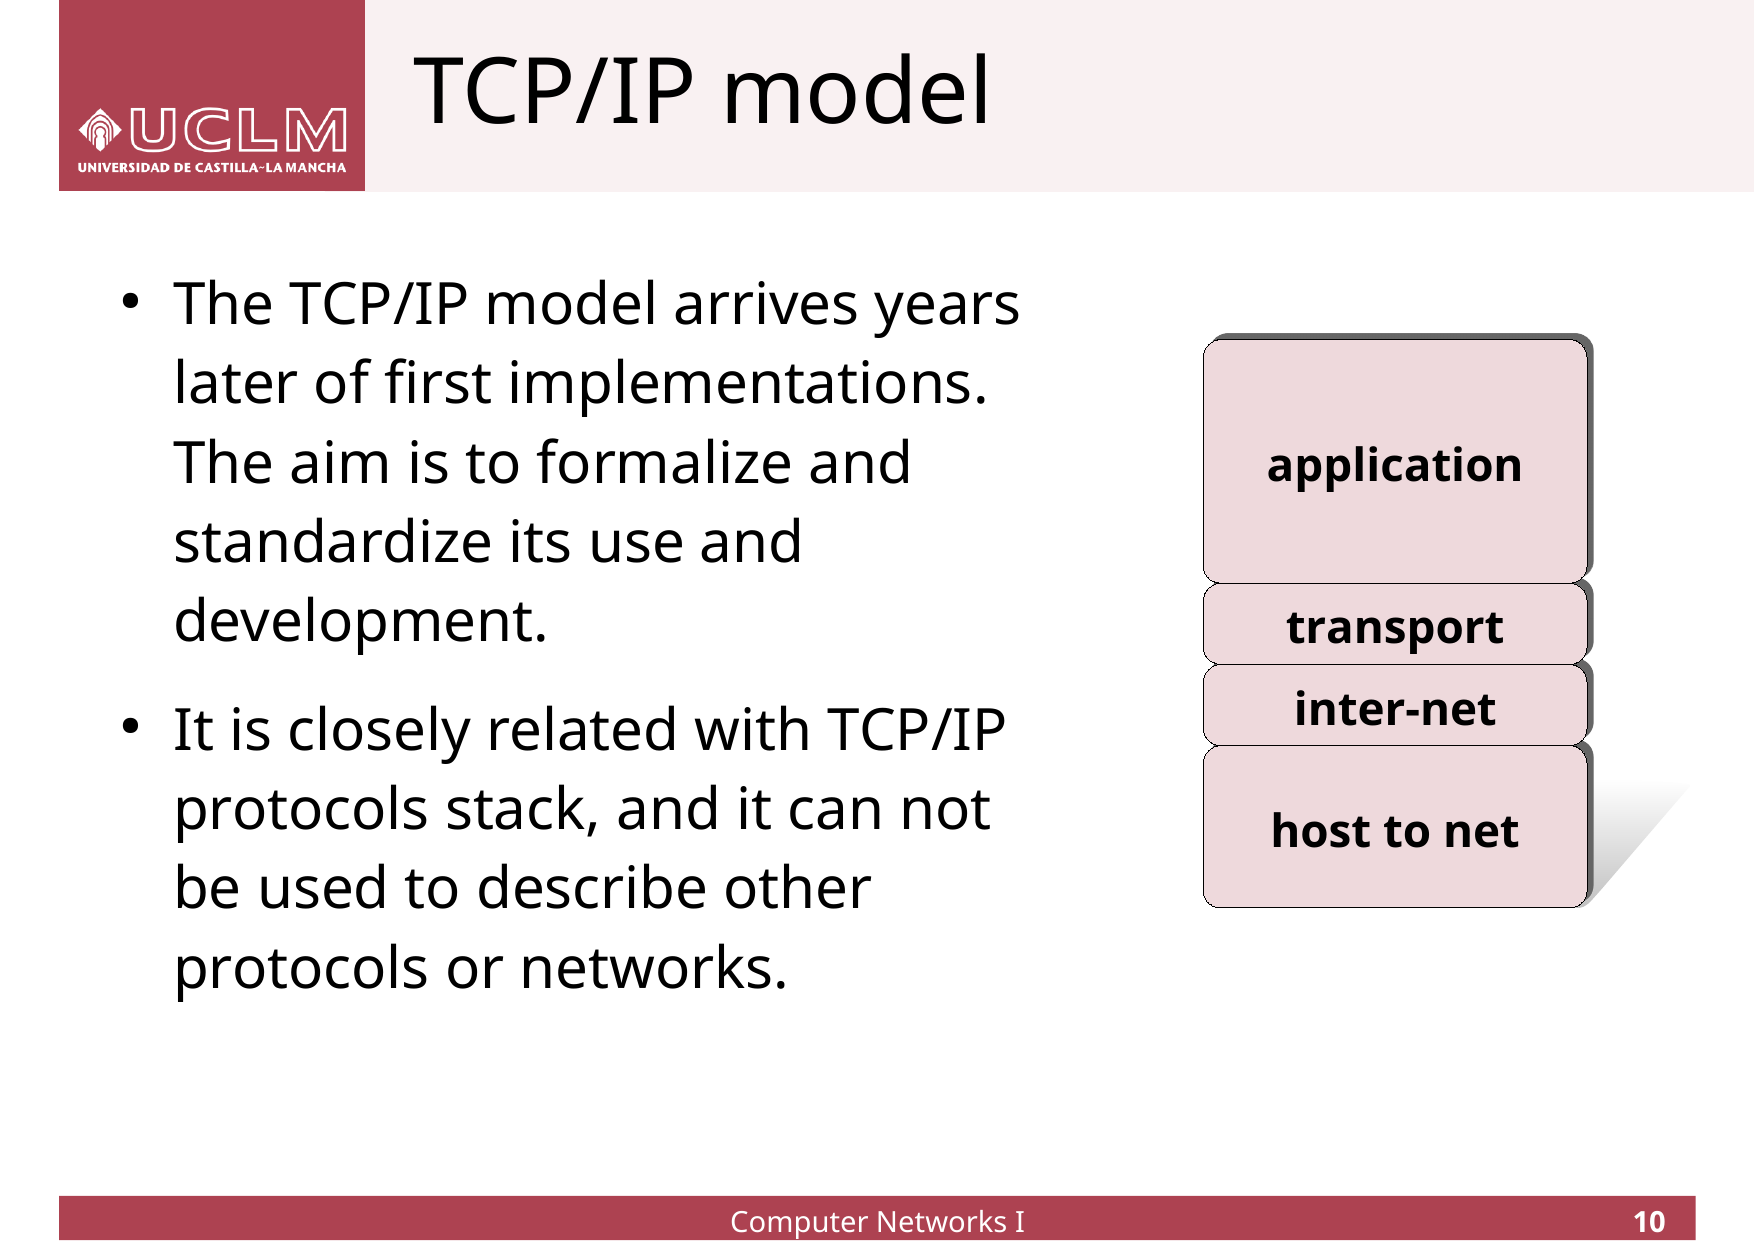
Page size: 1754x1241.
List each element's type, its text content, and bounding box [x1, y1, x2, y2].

title TCP/IP model [413, 0, 1667, 198]
text_box inter-net [1203, 664, 1588, 746]
text_box host to net [1203, 746, 1588, 908]
list The TCP/IP model arrives years later of first implementations. The aim is to formalize and standardize its use and development. It is closely related with TCP/IP protocols stack, and it can not be used to describe other protocols or networks. [87, 254, 1071, 1074]
picture [59, 0, 365, 191]
text_box transport [1203, 583, 1588, 665]
text_box [1575, 779, 1691, 908]
text_box application [1203, 339, 1588, 584]
